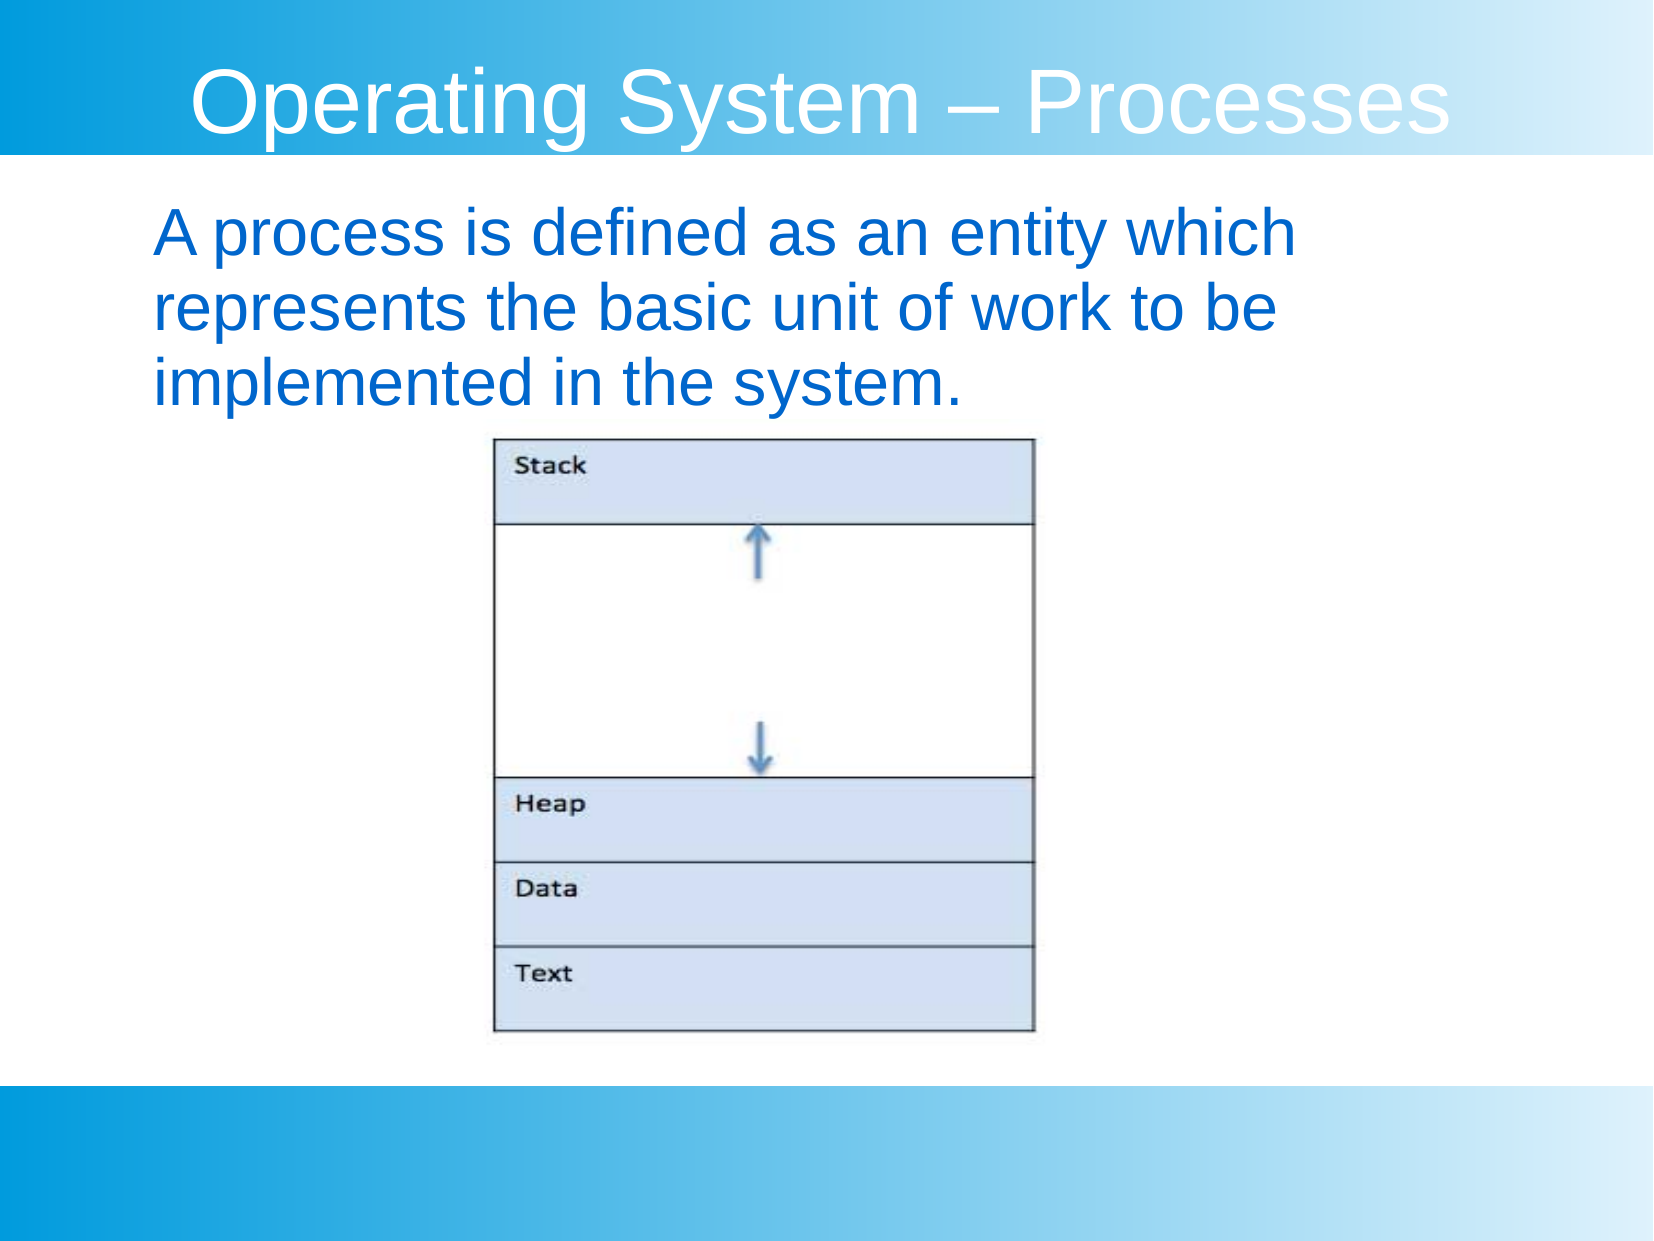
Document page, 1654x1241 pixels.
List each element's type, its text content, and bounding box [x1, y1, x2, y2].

list A process is defined as an entity which represents the basic unit of work to be implemented in the system. [82, 195, 1571, 1081]
title Operating System – Processes [82, 49, 1571, 155]
picture [450, 419, 1076, 1051]
